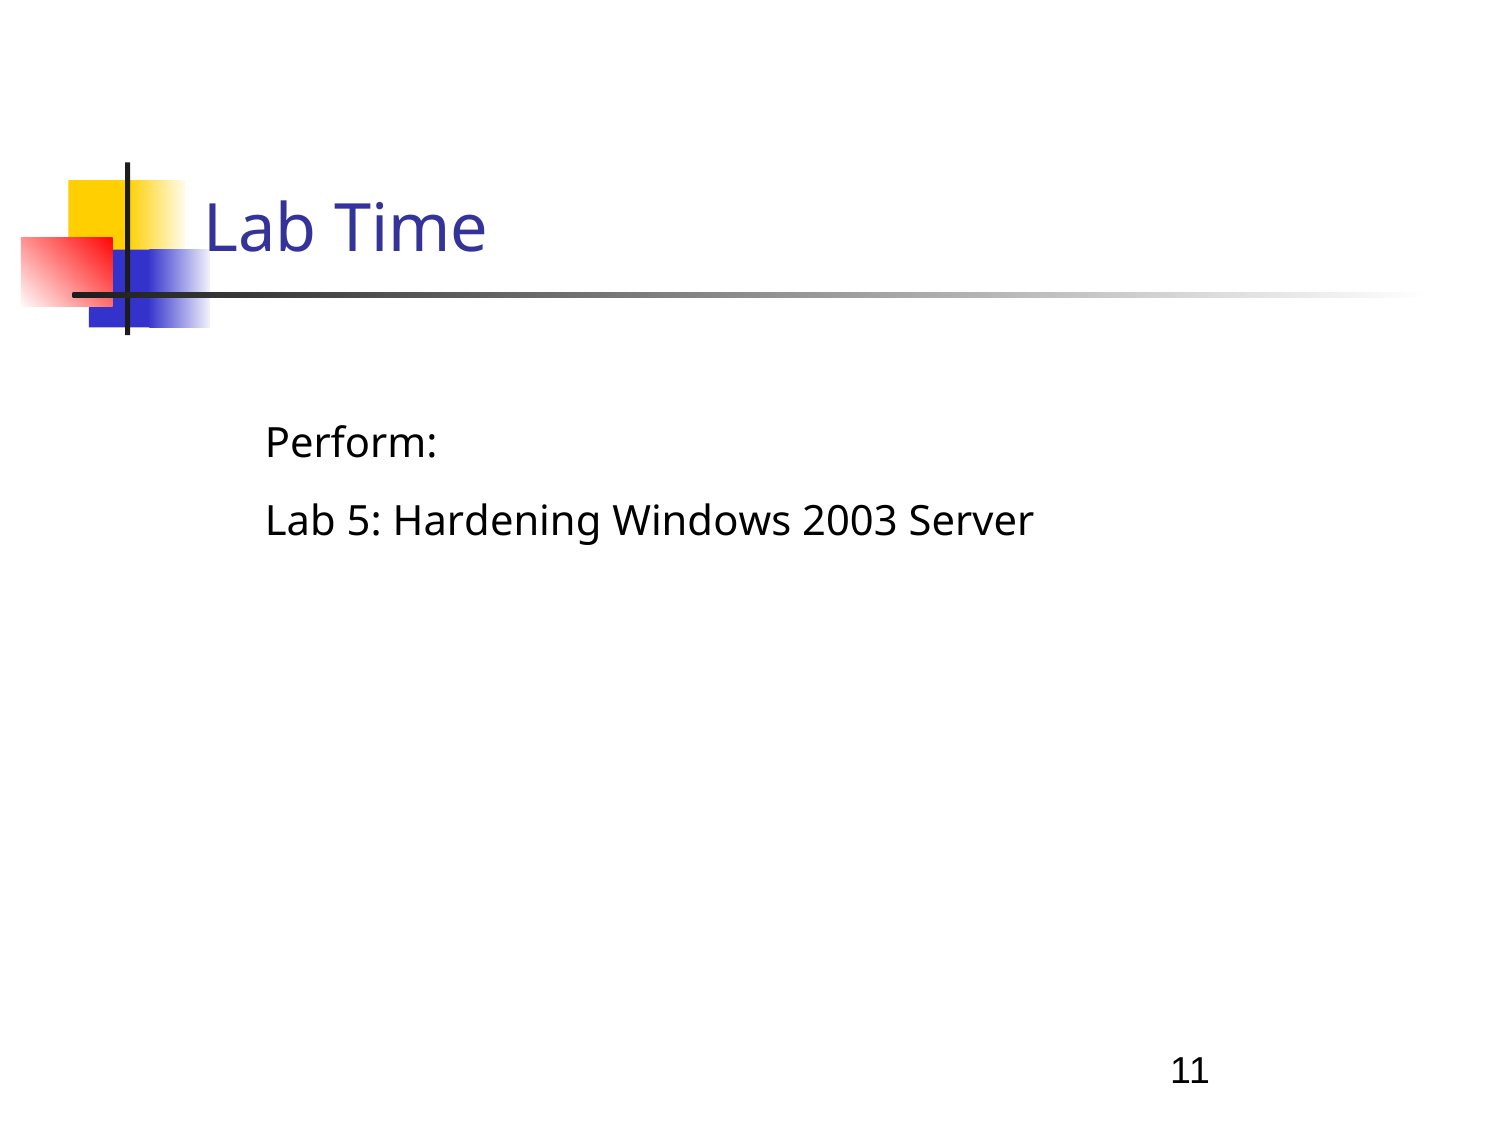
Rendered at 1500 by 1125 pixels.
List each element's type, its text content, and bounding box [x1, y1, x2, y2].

list Perform: Lab 5: Hardening Windows 2003 Server [193, 331, 1469, 1007]
title Lab Time [188, 35, 1468, 276]
